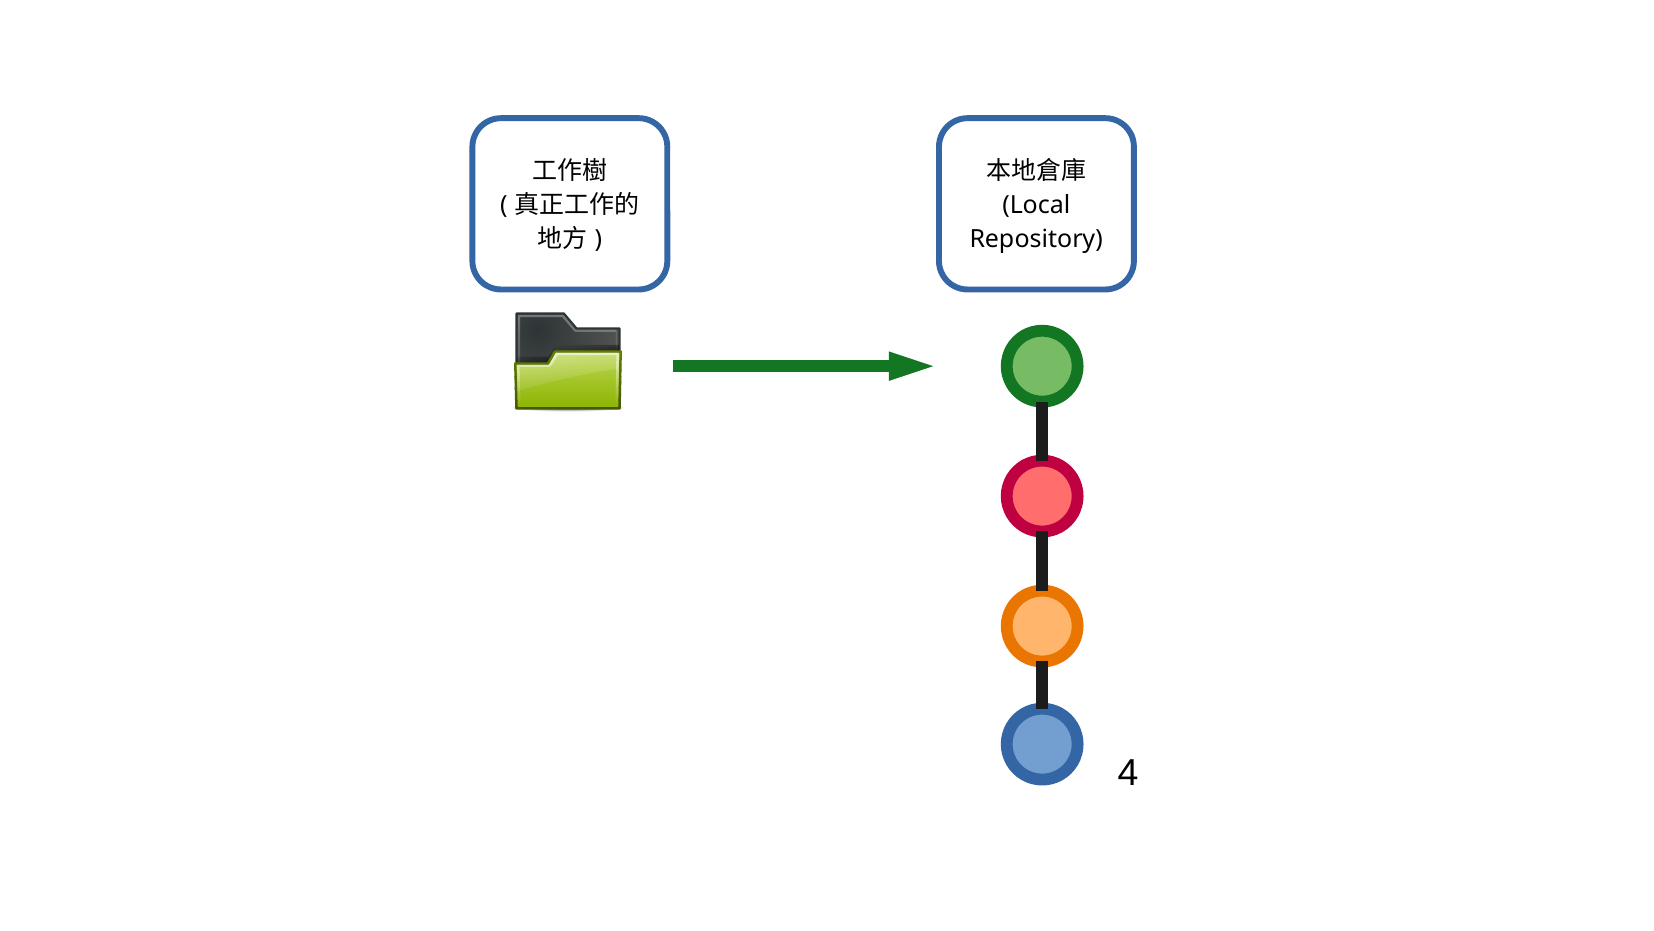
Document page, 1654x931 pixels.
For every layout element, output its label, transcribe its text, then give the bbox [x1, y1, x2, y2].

text_box [1006, 709, 1078, 780]
picture [510, 303, 626, 418]
text_box 4 [1098, 744, 1158, 801]
text_box [1006, 461, 1078, 532]
text_box [1006, 330, 1078, 402]
text_box 本地倉庫 (Local Repository) [938, 118, 1134, 290]
text_box [1006, 591, 1078, 661]
text_box 工作樹 (真正工作的地方) [472, 118, 668, 290]
